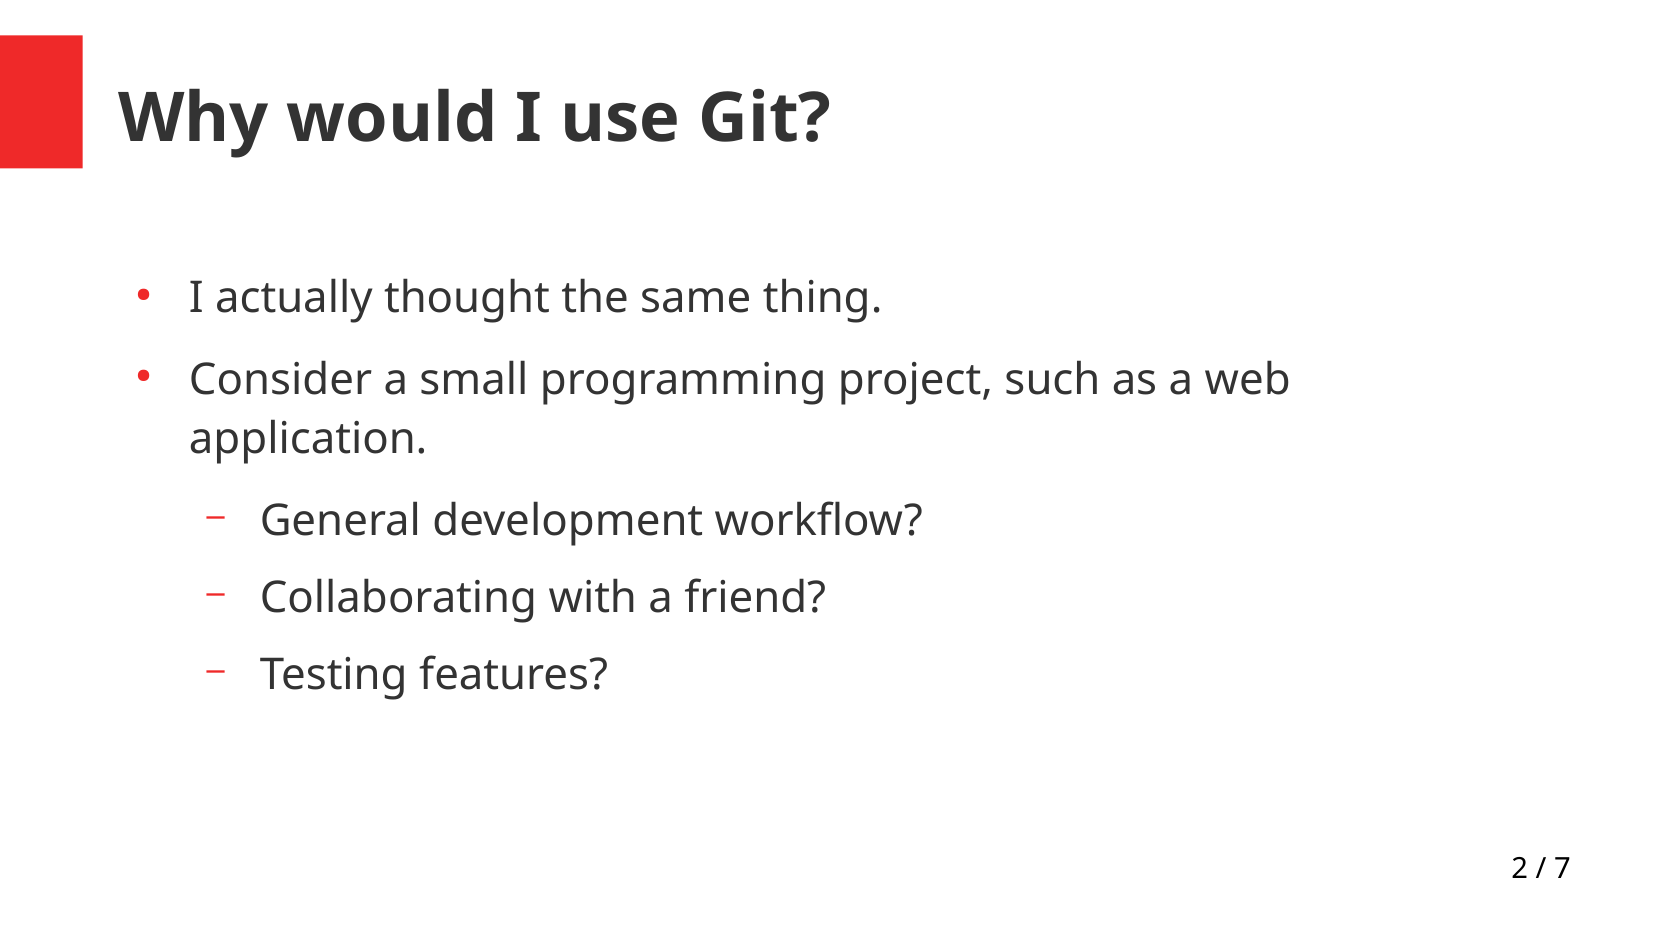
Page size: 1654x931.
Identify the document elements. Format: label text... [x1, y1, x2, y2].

title Why would I use Git? [118, 37, 1571, 193]
list I actually thought the same thing. Consider a small programming project, such as a web application. General development workflow? Collaborating with a friend? Testing features? [118, 265, 1536, 806]
